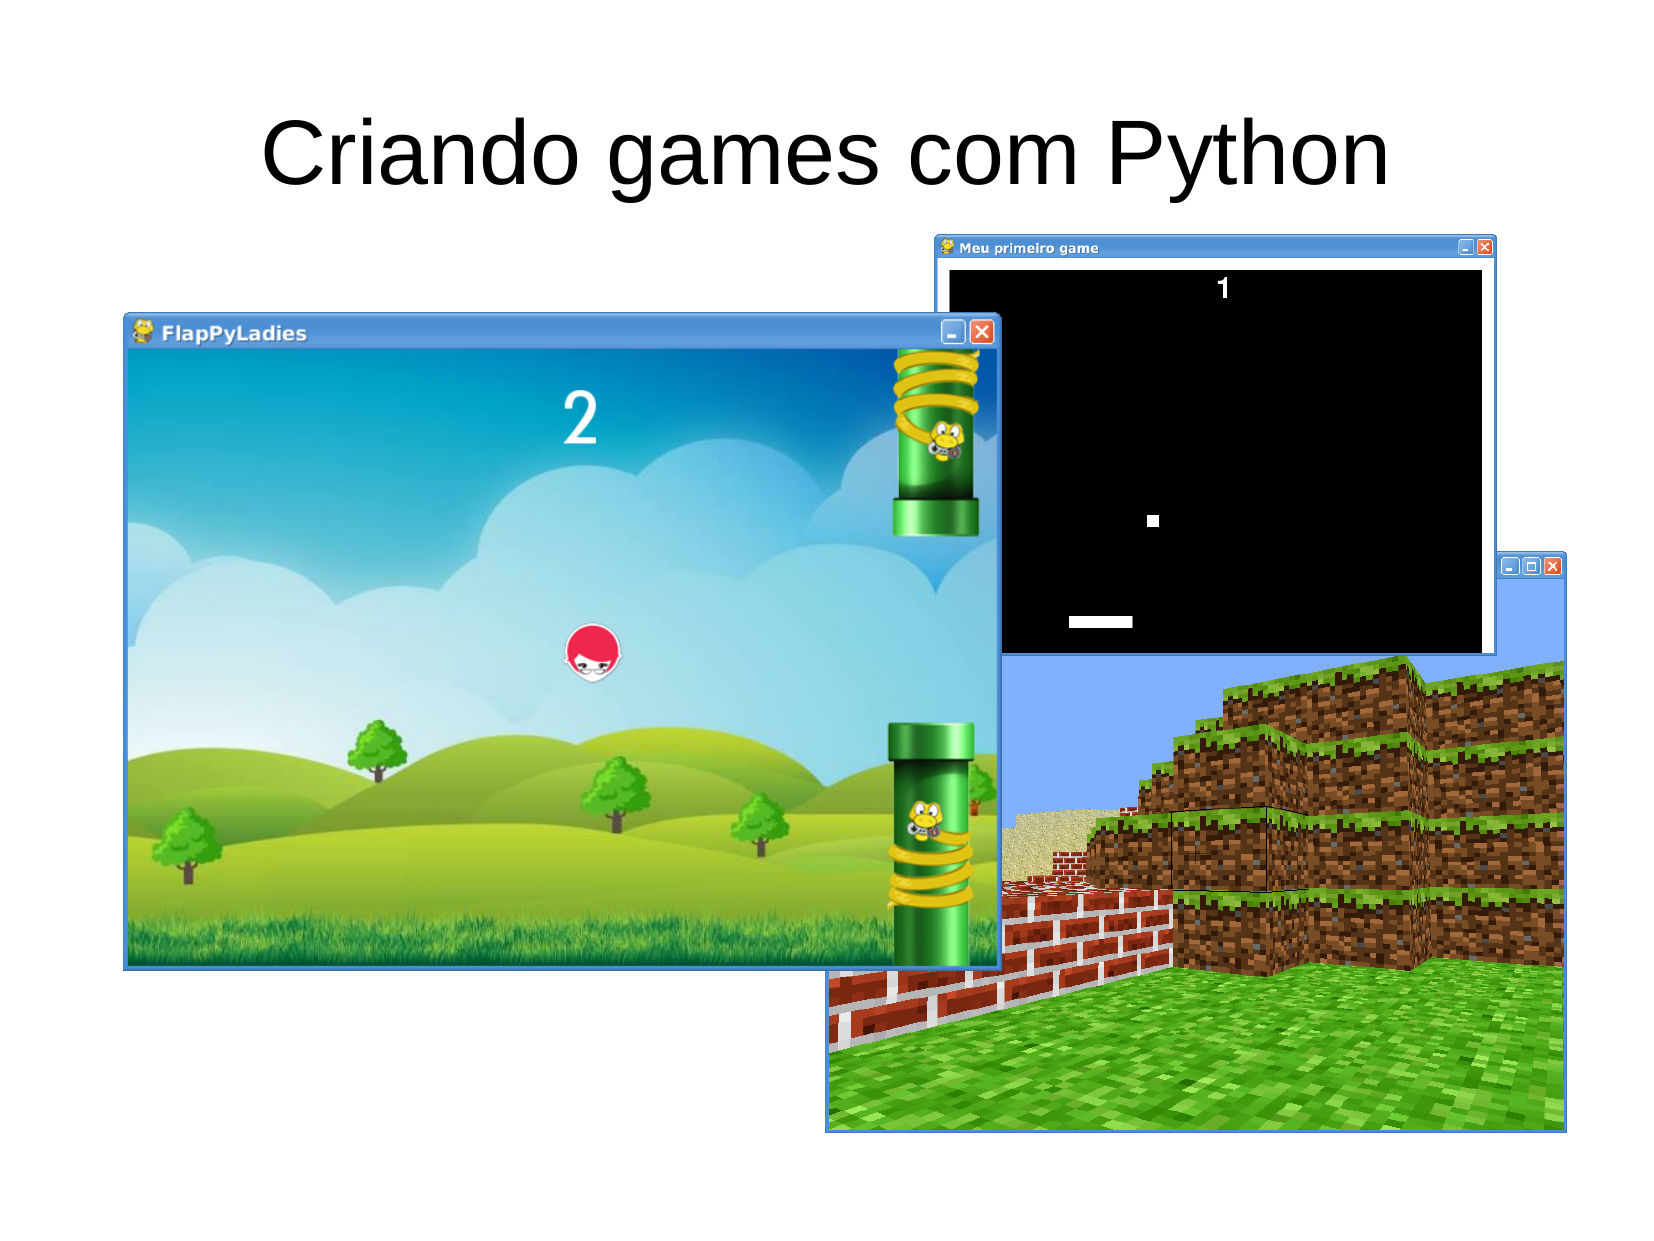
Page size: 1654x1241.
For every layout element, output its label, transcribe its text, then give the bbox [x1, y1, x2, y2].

picture [123, 234, 1567, 1133]
title Criando games com Python [82, 49, 1571, 257]
